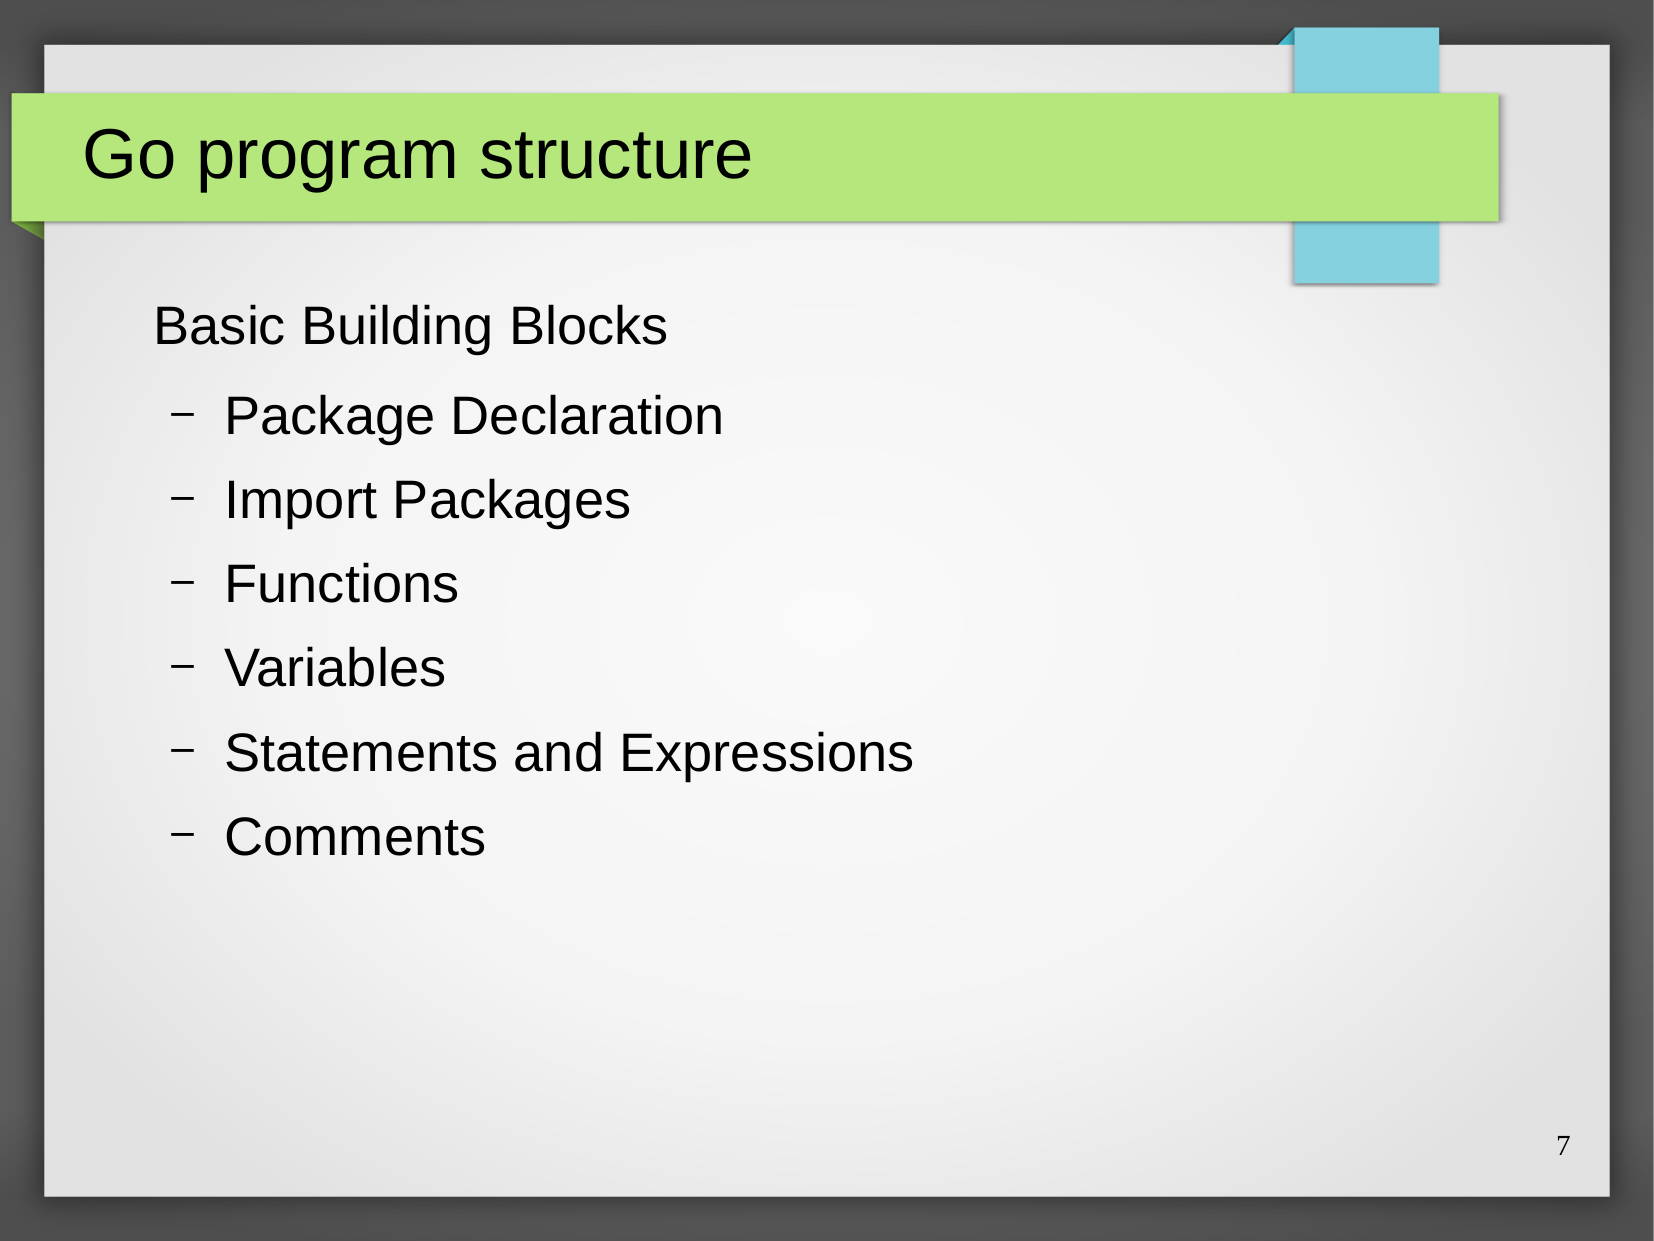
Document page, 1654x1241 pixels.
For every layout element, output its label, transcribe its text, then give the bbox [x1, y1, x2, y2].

list Basic Building Blocks Package Declaration Import Packages Functions Variables Statements and Expressions Comments [82, 295, 1571, 1015]
title Go program structure [82, 94, 1264, 213]
picture [0, 0, 1654, 1241]
